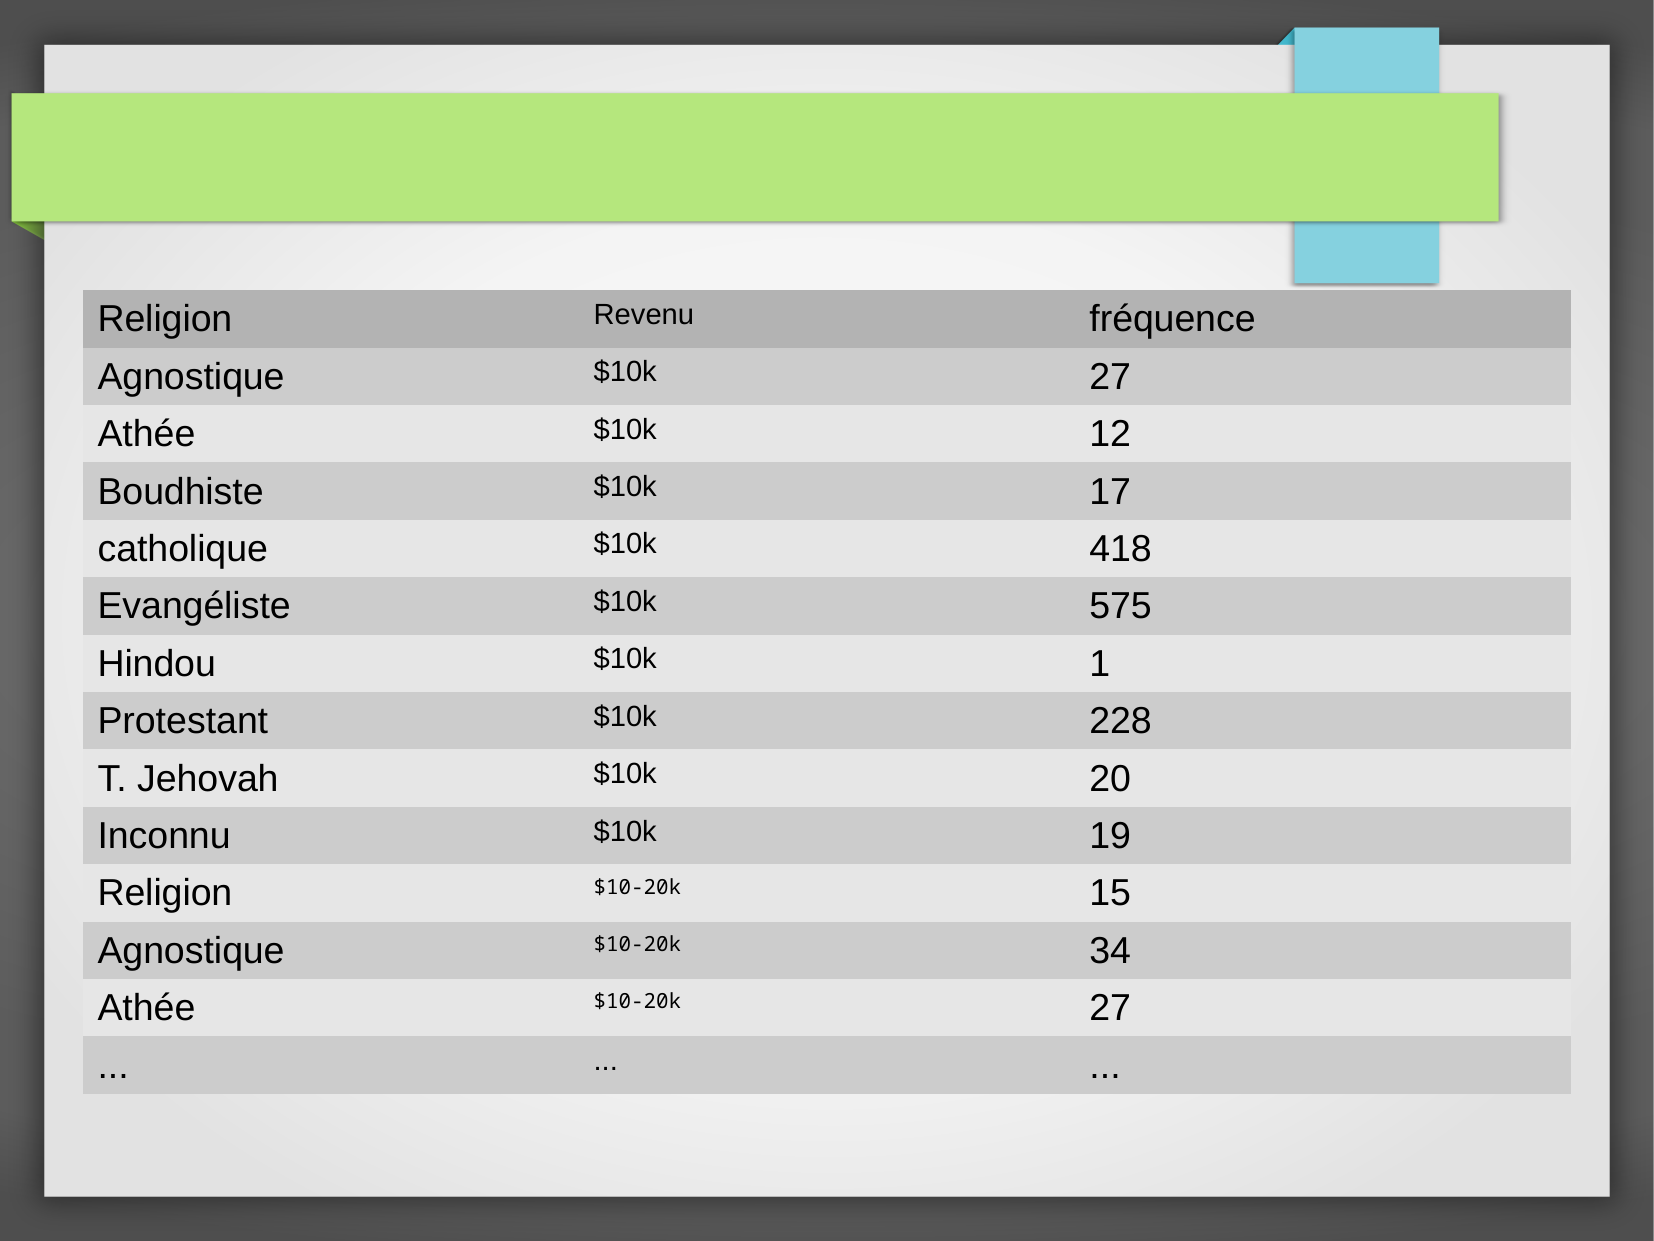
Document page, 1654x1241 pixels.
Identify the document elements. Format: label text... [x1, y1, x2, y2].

table_cell $10k [579, 520, 1075, 577]
table_cell $10k [579, 577, 1075, 635]
table_cell Religion [83, 864, 579, 922]
table_cell 1 [1075, 635, 1571, 692]
table_cell T. Jehovah [83, 749, 579, 807]
table_header Religion [83, 290, 579, 348]
table_cell Inconnu [83, 807, 579, 864]
table_cell ... [1075, 1036, 1571, 1094]
table_cell $10k [579, 749, 1075, 807]
table_cell 228 [1075, 692, 1571, 749]
table_cell 34 [1075, 922, 1571, 979]
table_cell $10k [579, 462, 1075, 520]
table_cell 17 [1075, 462, 1571, 520]
table_cell 19 [1075, 807, 1571, 864]
table_cell 575 [1075, 577, 1571, 635]
table_cell Protestant [83, 692, 579, 749]
table_cell 27 [1075, 348, 1571, 405]
table_cell $10-20k [579, 979, 1075, 1036]
table_cell 418 [1075, 520, 1571, 577]
table_cell catholique [83, 520, 579, 577]
table_cell ... [579, 1036, 1075, 1094]
table_cell ... [83, 1036, 579, 1094]
table_header Revenu [579, 290, 1075, 348]
table_cell Evangéliste [83, 577, 579, 635]
table_cell Boudhiste [83, 462, 579, 520]
table_cell 27 [1075, 979, 1571, 1036]
table_cell 20 [1075, 749, 1571, 807]
table_cell Agnostique [83, 922, 579, 979]
table_cell Hindou [83, 635, 579, 692]
table_cell $10k [579, 405, 1075, 462]
table_cell $10k [579, 692, 1075, 749]
table_cell 12 [1075, 405, 1571, 462]
table_cell $10k [579, 348, 1075, 405]
table_cell $10-20k [579, 864, 1075, 922]
table_cell Athée [83, 979, 579, 1036]
table_cell Agnostique [83, 348, 579, 405]
table_cell Athée [83, 405, 579, 462]
picture [0, 0, 1654, 1241]
table_cell $10k [579, 635, 1075, 692]
table_header fréquence [1075, 290, 1571, 348]
table_cell $10-20k [579, 922, 1075, 979]
table_cell 15 [1075, 864, 1571, 922]
table_cell $10k [579, 807, 1075, 864]
